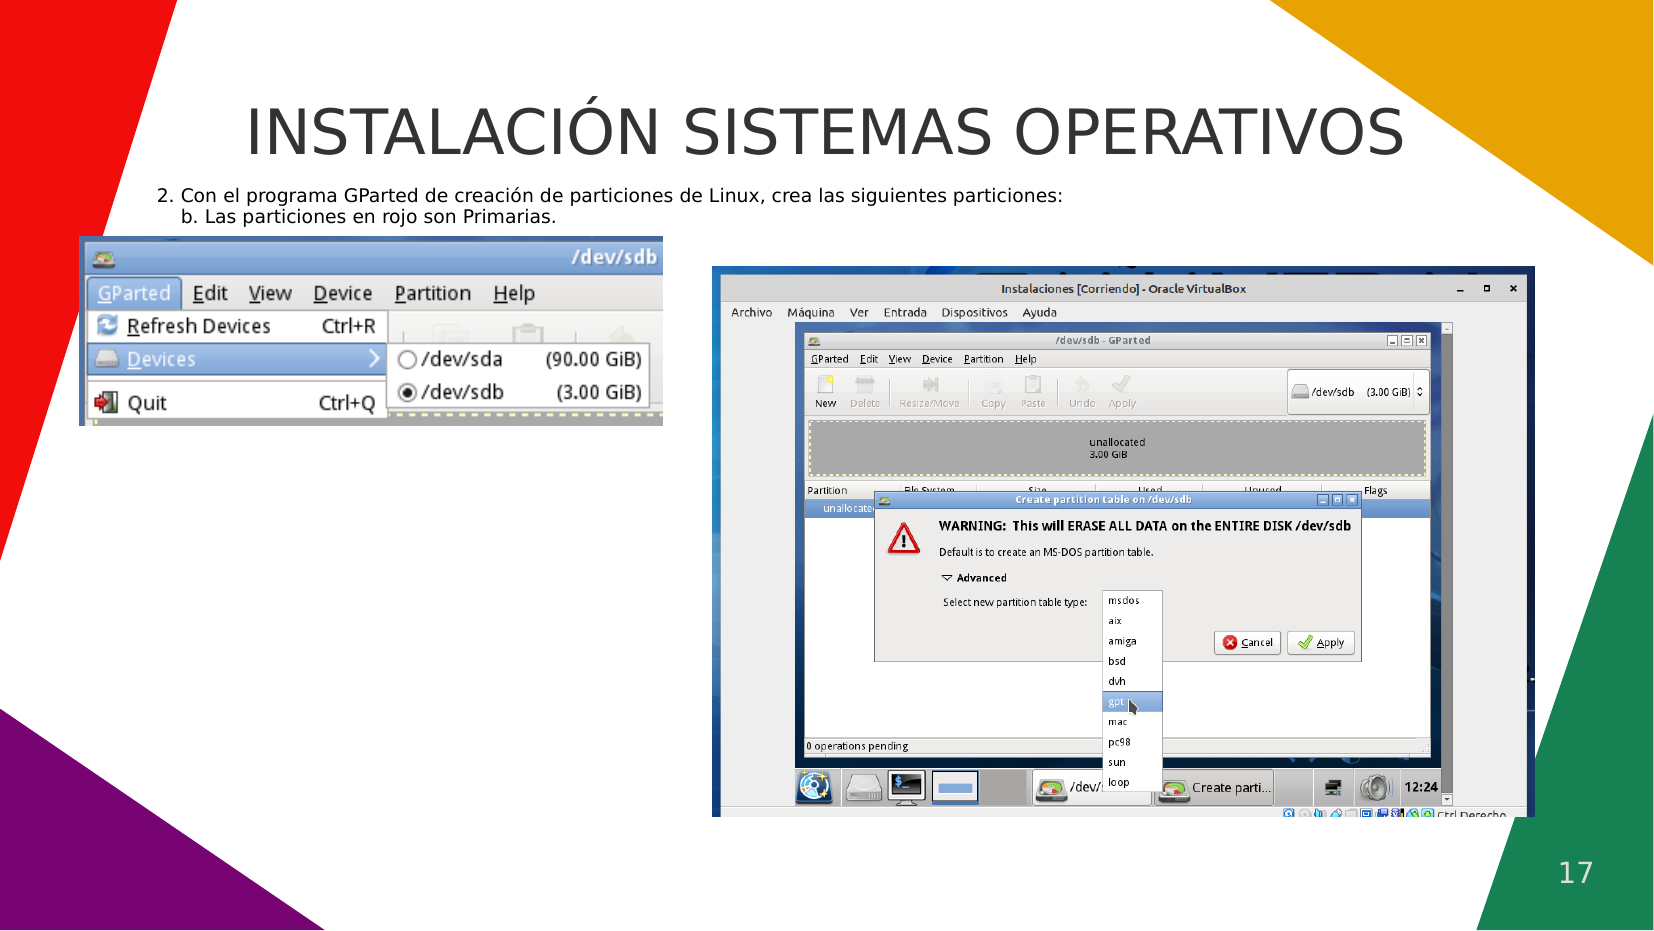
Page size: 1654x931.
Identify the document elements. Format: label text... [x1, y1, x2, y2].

text_box 2. Con el programa GParted de creación de particiones de Linux, crea las siguientes particiones: b. Las particiones en rojo son Primarias. [118, 177, 1093, 237]
picture [79, 236, 663, 426]
picture [712, 266, 1535, 817]
title INSTALACIÓN SISTEMAS OPERATIVOS [118, 59, 1536, 207]
